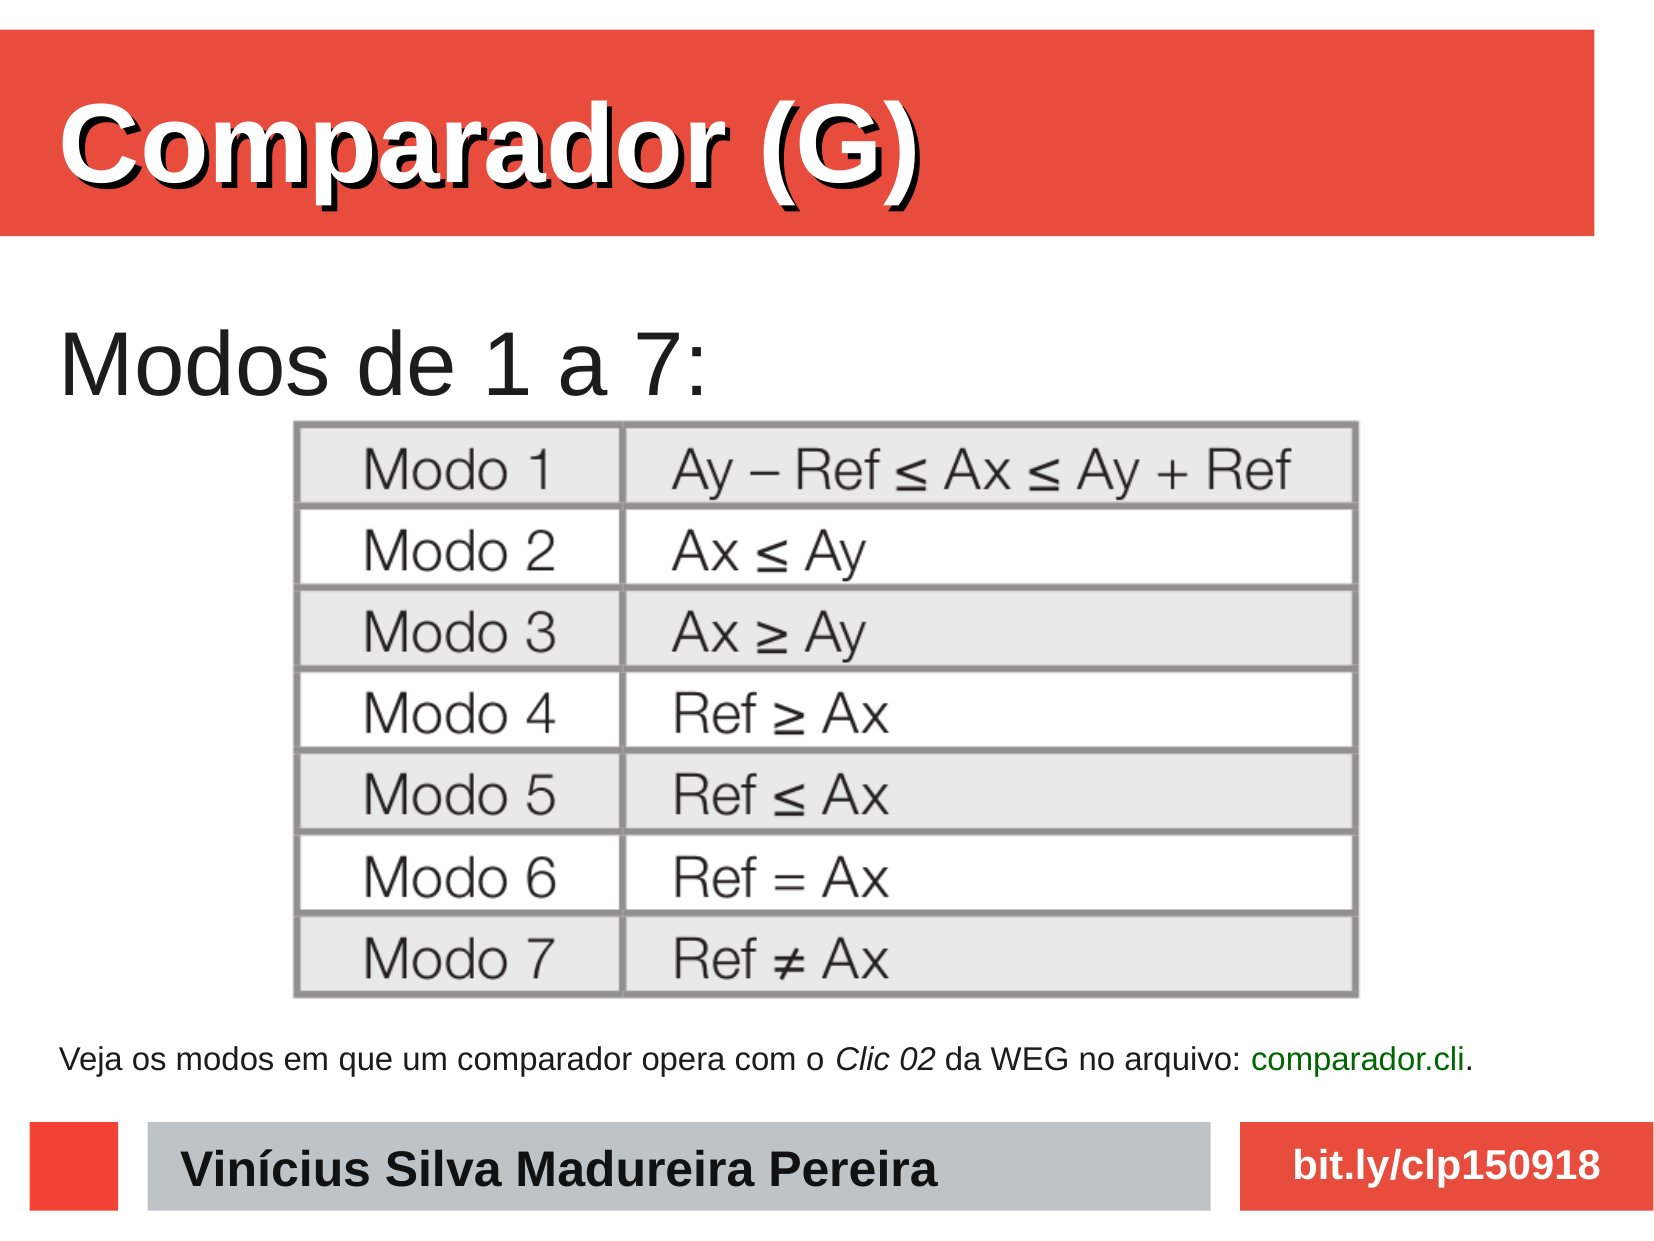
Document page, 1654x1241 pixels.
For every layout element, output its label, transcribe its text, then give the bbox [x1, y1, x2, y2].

text_box Vinícius Silva Madureira Pereira [165, 1133, 1170, 1205]
list Modos de 1 a 7: Veja os modos em que um comparador opera com o Clic 02 da WEG no arquivo: comparador.cli. [59, 312, 1565, 1081]
text_box bit.ly/clp150918 [1228, 1133, 1654, 1205]
picture [291, 419, 1362, 1003]
title Comparador (G) [59, 59, 1595, 207]
